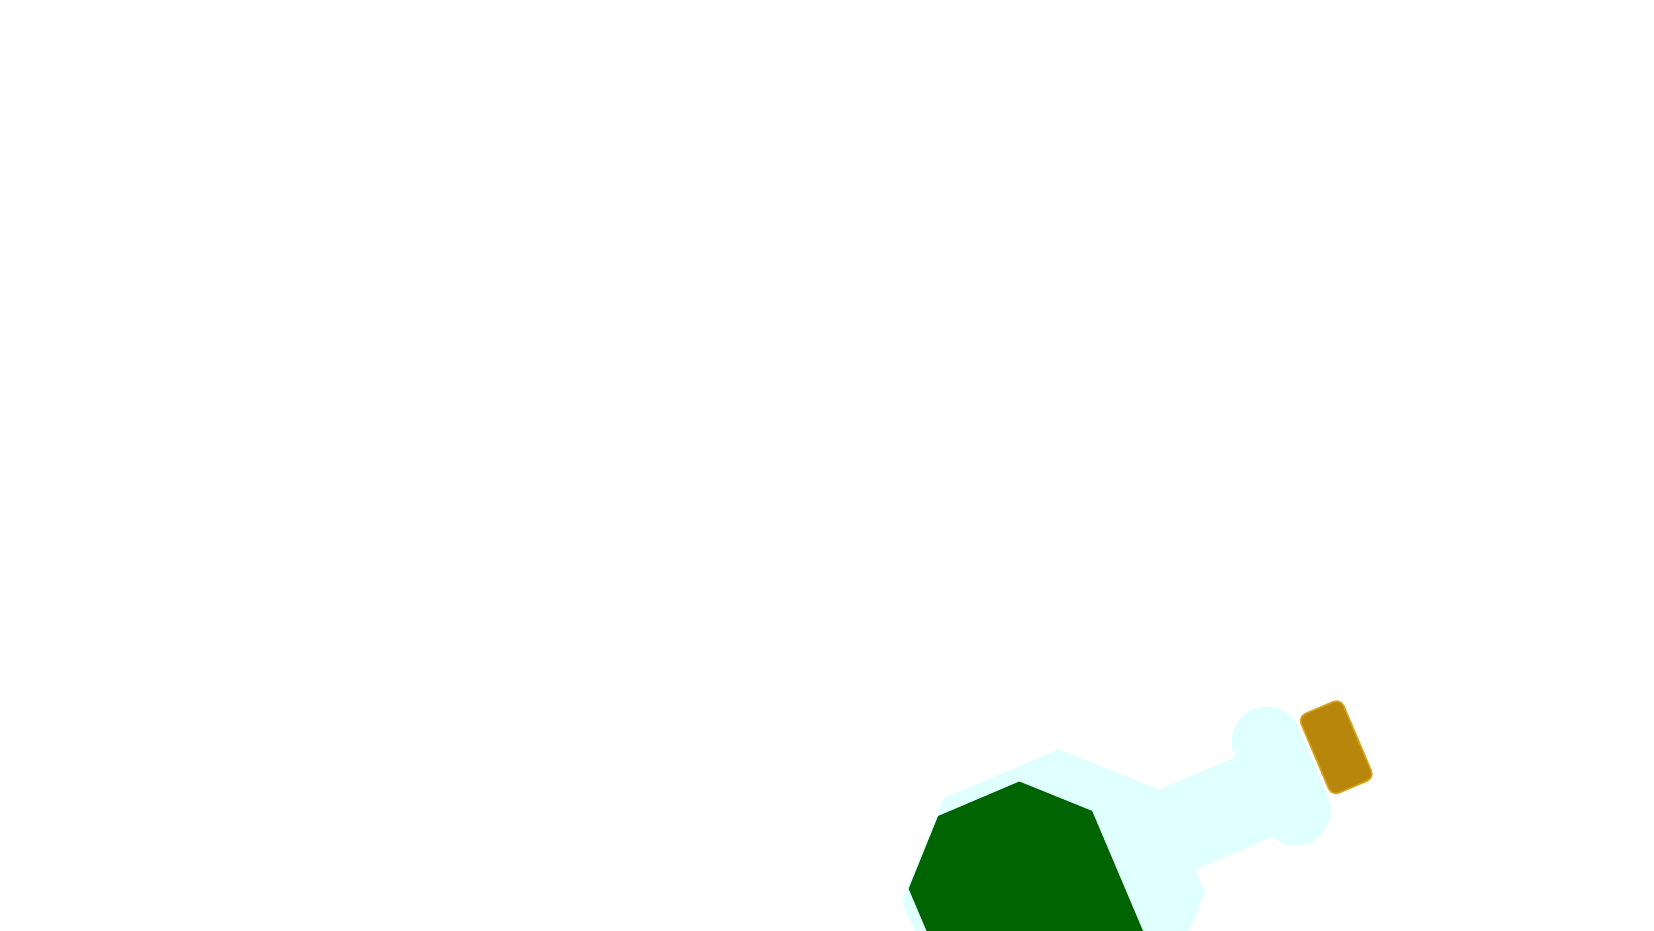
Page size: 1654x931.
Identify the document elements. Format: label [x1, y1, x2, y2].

text_box [1300, 701, 1372, 794]
text_box [902, 707, 1330, 931]
